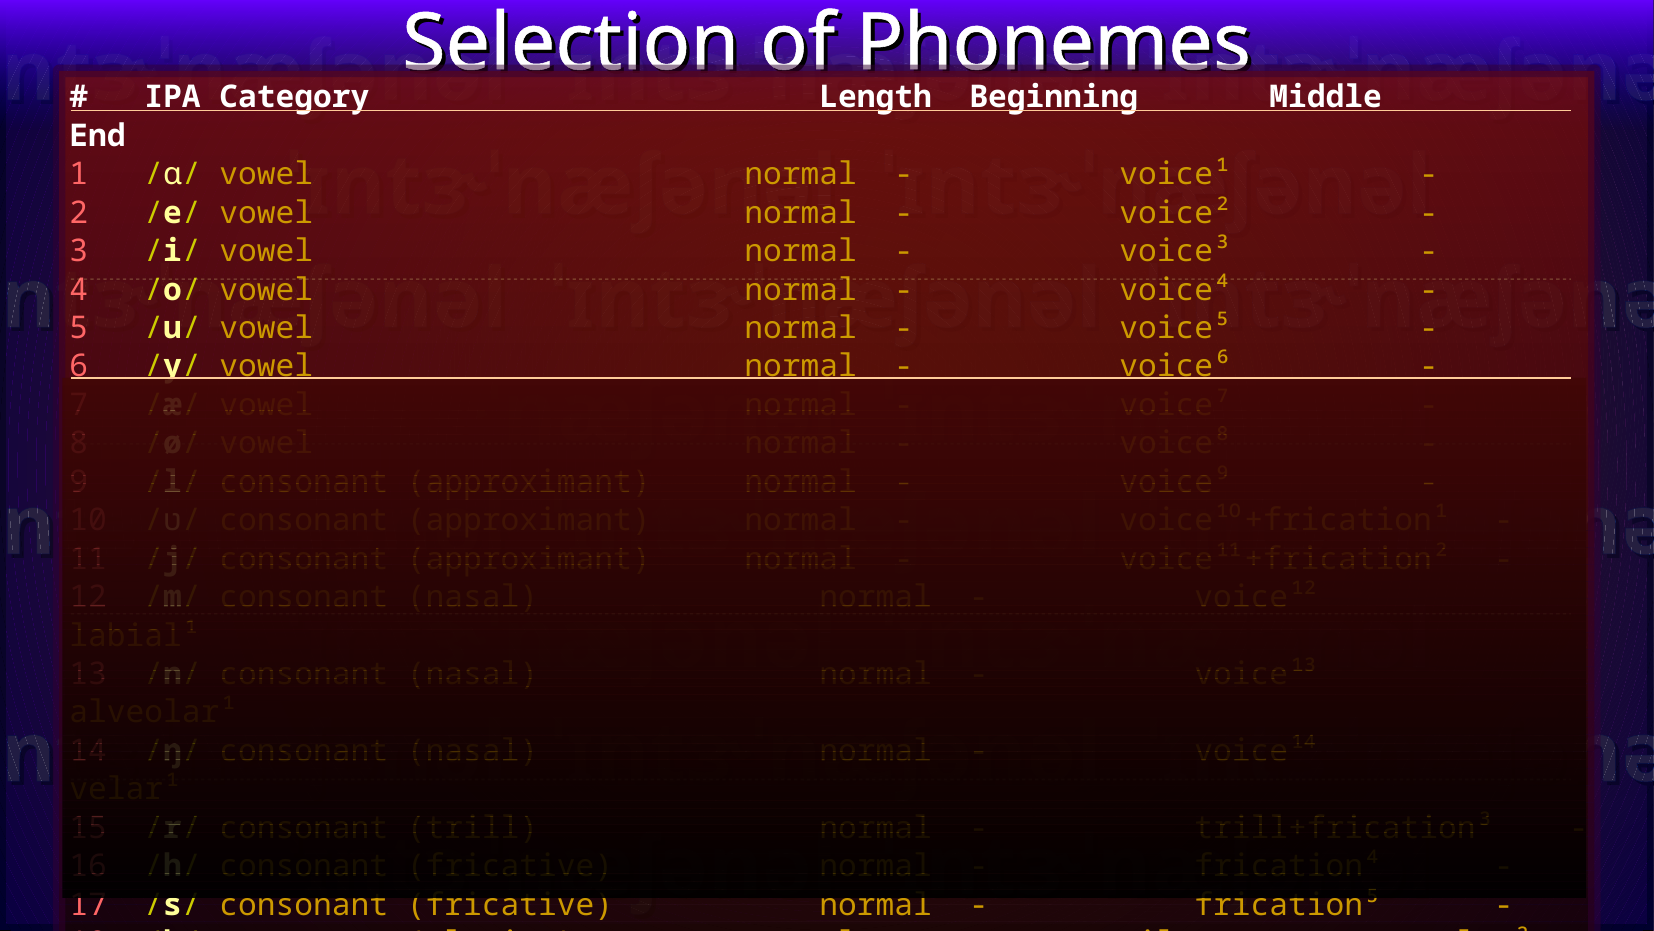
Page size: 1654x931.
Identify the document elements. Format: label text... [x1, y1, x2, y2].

text_box [62, 377, 1587, 898]
title Selection of Phonemes [0, 0, 1654, 130]
text_box # IPA Category Length Beginning Middle End 1 /ɑ/ vowel normal - voice¹ - 2 /e/ vowel normal - voice² - 3 /i/ vowel normal - voice³ - 4 /o/ vowel normal - voice⁴ - 5 /u/ vowel normal - voice⁵ - 6 /y/ vowel normal - voice⁶ - 7 /æ/ vowel normal - voice⁷ - 8 /ø/ vowel normal - voice⁸ - 9 /l/ consonant (approximant) normal - voice⁹ - 10 /ʋ/ consonant (approximant) normal - voice¹⁰+frication¹ - 11 /j/ consonant (approximant) normal - voice¹¹+frication² - 12 /m/ consonant (nasal) normal - voice¹² labial¹ 13 /n/ consonant (nasal) normal - voice¹³ alveolar¹ 14 /ŋ/ consonant (nasal) normal - voice¹⁴ velar¹ 15 /r/ consonant (trill) normal - trill+frication³ - 16 /h/ consonant (fricative) normal - frication⁴ - 17 /s/ consonant (fricative) normal - frication⁵ - 18 /k/ consonant (plosive) normal - silence velar² 19 /p/ consonant (plosive) normal - silence labial² 20 /t/ consonant (plosive) normal - silence alveolar² 21 /d/ consonant (plosive) normal glottal silence alveolar³ 22 /ʔ/ consonant (glottal stop) zero silence - glottal [59, 70, 1595, 899]
